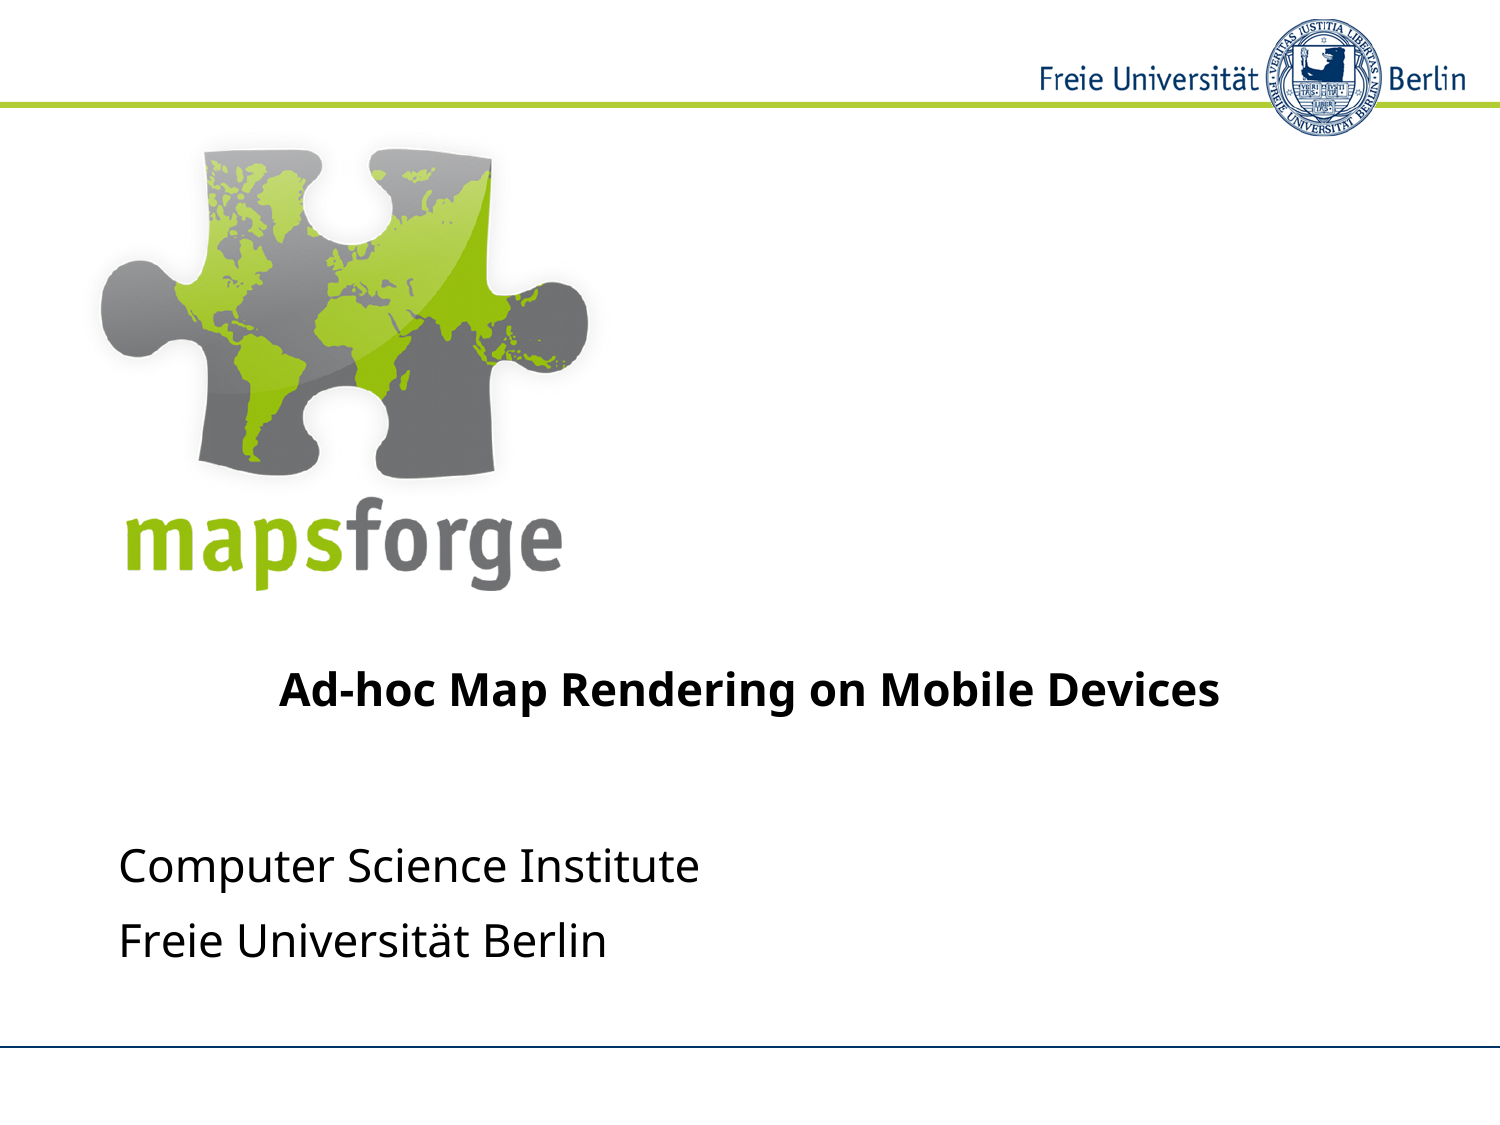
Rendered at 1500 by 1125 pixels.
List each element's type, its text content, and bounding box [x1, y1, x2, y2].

picture [78, 126, 611, 591]
picture [1033, 19, 1470, 137]
subtitle Computer Science Institute Freie Universität Berlin [118, 699, 1300, 955]
title Ad-hoc Map Rendering on Mobile Devices [191, 620, 1309, 758]
